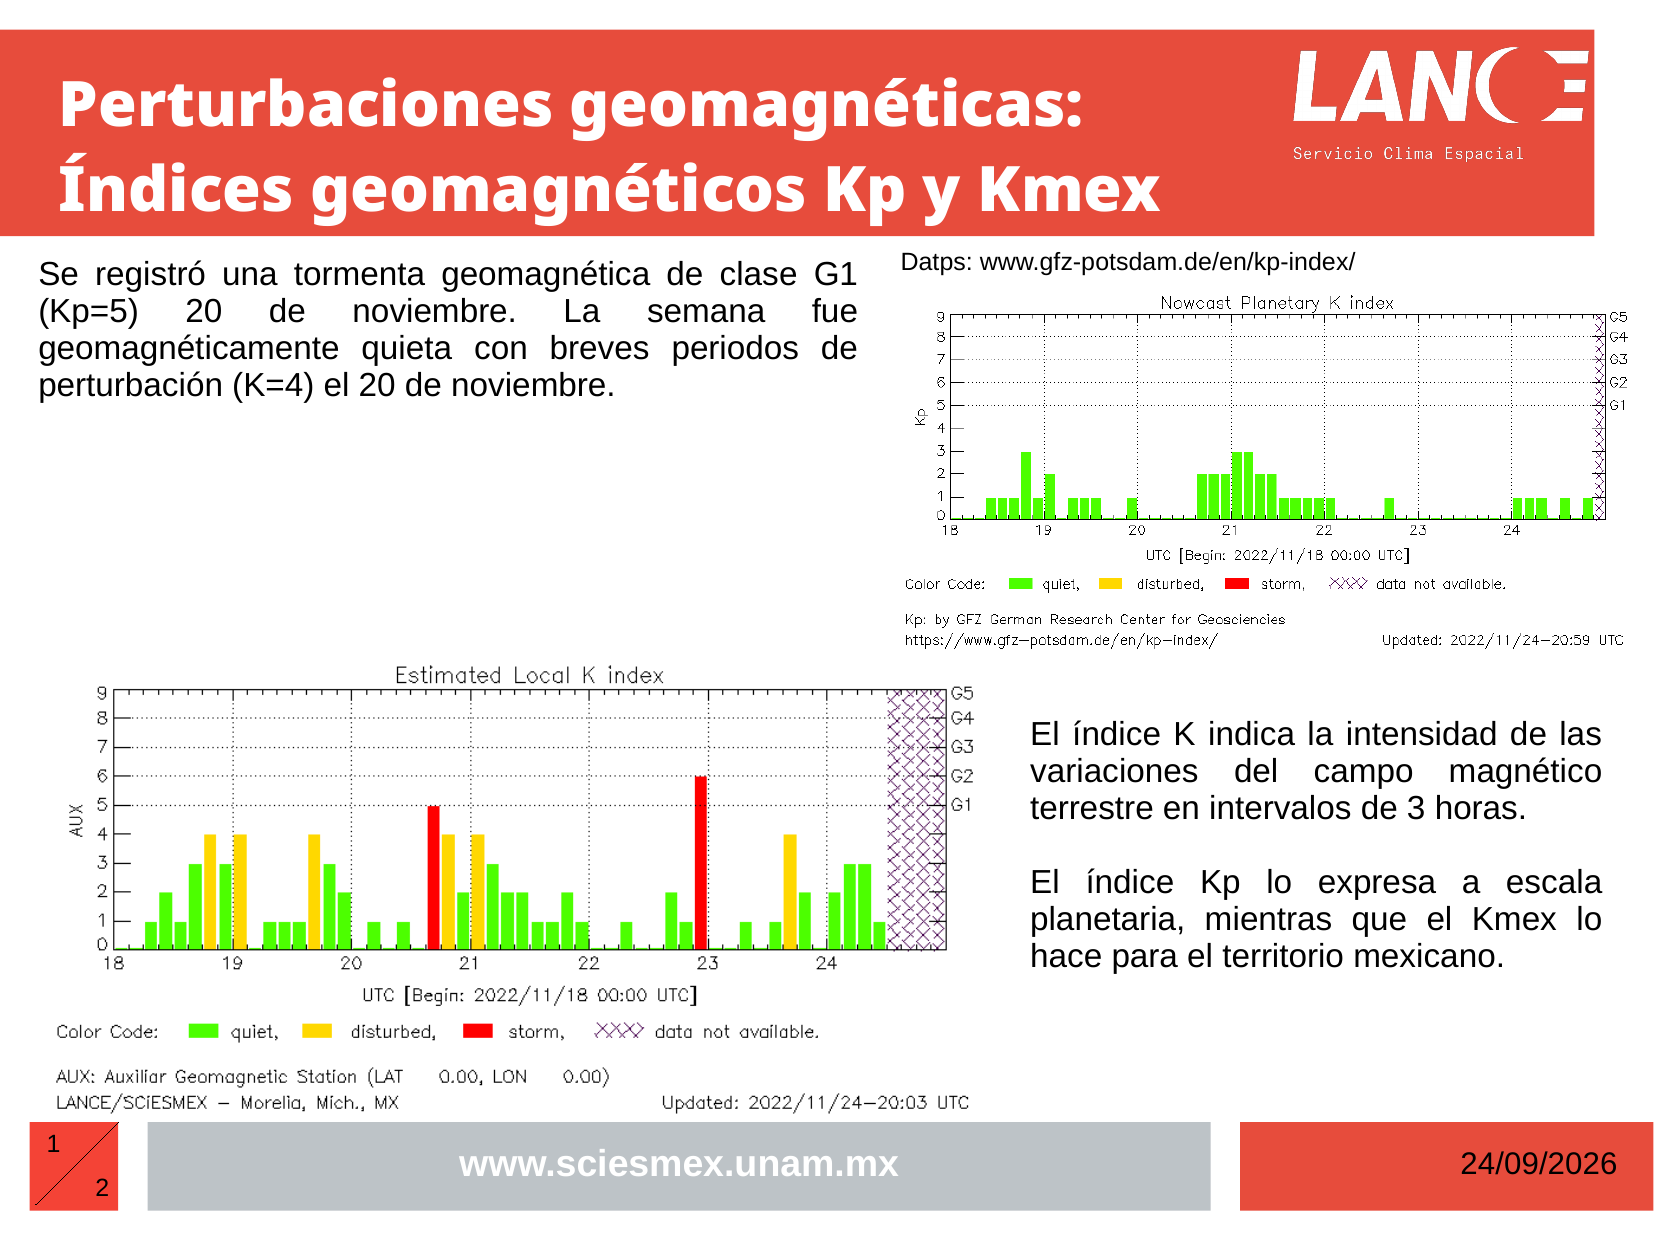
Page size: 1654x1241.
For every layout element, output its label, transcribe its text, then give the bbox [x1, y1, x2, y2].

text_box Se registró una tormenta geomagnética de clase G1 (Kp=5) 20 de noviembre. La semana fue geomagnéticamente quieta con breves periodos de perturbación (K=4) el 20 de noviembre. [23, 248, 875, 650]
text_box 24/11/2022 [1424, 1122, 1654, 1205]
text_box 2 [35, 1151, 125, 1209]
text_box Datps: www.gfz-potsdam.de/en/kp-index/ [885, 240, 1654, 284]
title Perturbaciones geomagnéticas: Índices geomagnéticos Kp y Kmex [59, 59, 1312, 207]
picture [47, 277, 1642, 1116]
picture [1293, 47, 1589, 162]
text_box <número> [31, 1122, 176, 1170]
text_box El índice K indica la intensidad de las variaciones del campo magnético terrestre en intervalos de 3 horas. El índice Kp lo expresa a escala planetaria, mientras que el Kmex lo hace para el territorio mexicano. [1015, 707, 1619, 1052]
text_box www.sciesmex.unam.mx [153, 1122, 1205, 1205]
